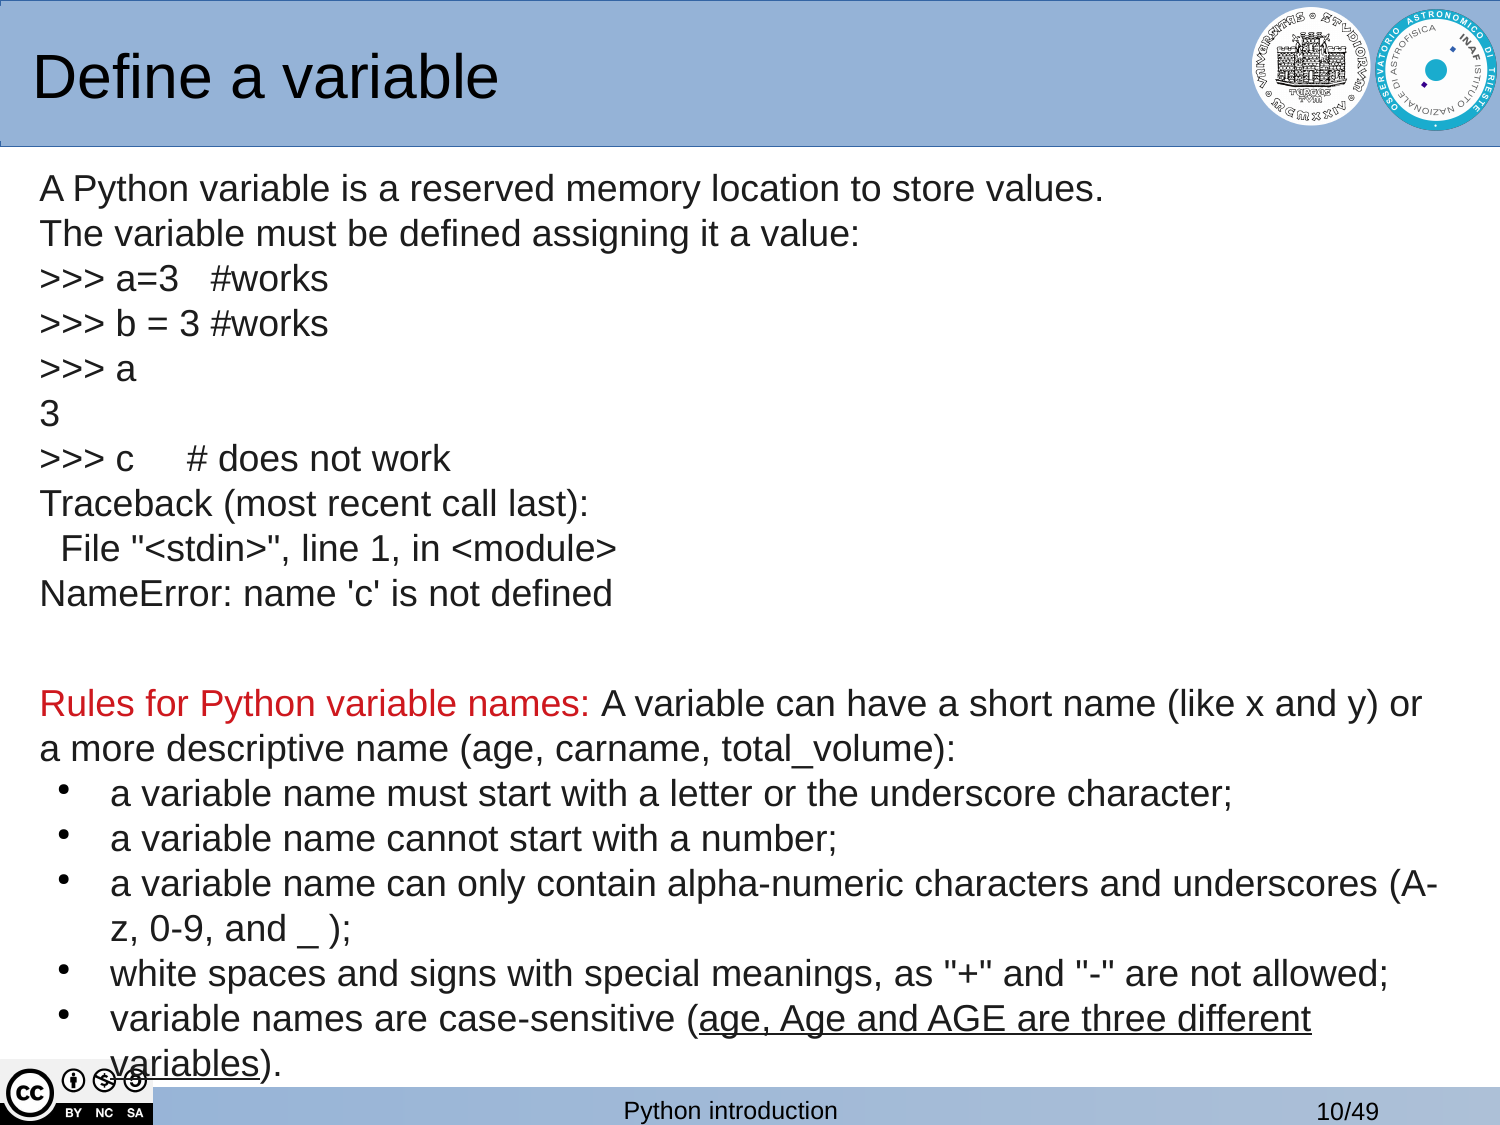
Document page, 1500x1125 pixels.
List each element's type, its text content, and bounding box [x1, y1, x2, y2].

picture [0, 1059, 153, 1125]
text_box Define a variable [0, 5, 1243, 141]
picture [1252, 0, 1500, 156]
picture [133, 1066, 143, 1074]
list A Python variable is a reserved memory location to store values. The variable must be defined assigning it a value: >>> a=3 #works >>> b = 3 #works >>> a 3 >>> c # does not work Traceback (most recent call last): File "<stdin>", line 1, in <module> NameError: name 'c' is not defined Rules for Python variable names: A variable can have a short name (like x and y) or a more descriptive name (age, carname, total_volume): a variable name must start with a letter or the underscore character; a variable name cannot start with a number; a variable name can only contain alpha-numeric characters and underscores (A-z, 0-9, and _ ); white spaces and signs with special meanings, as "+" and "-" are not allowed; variable names are case-sensitive (age, Age and AGE are three different variables). [24, 155, 1458, 1029]
picture [115, 1059, 124, 1073]
